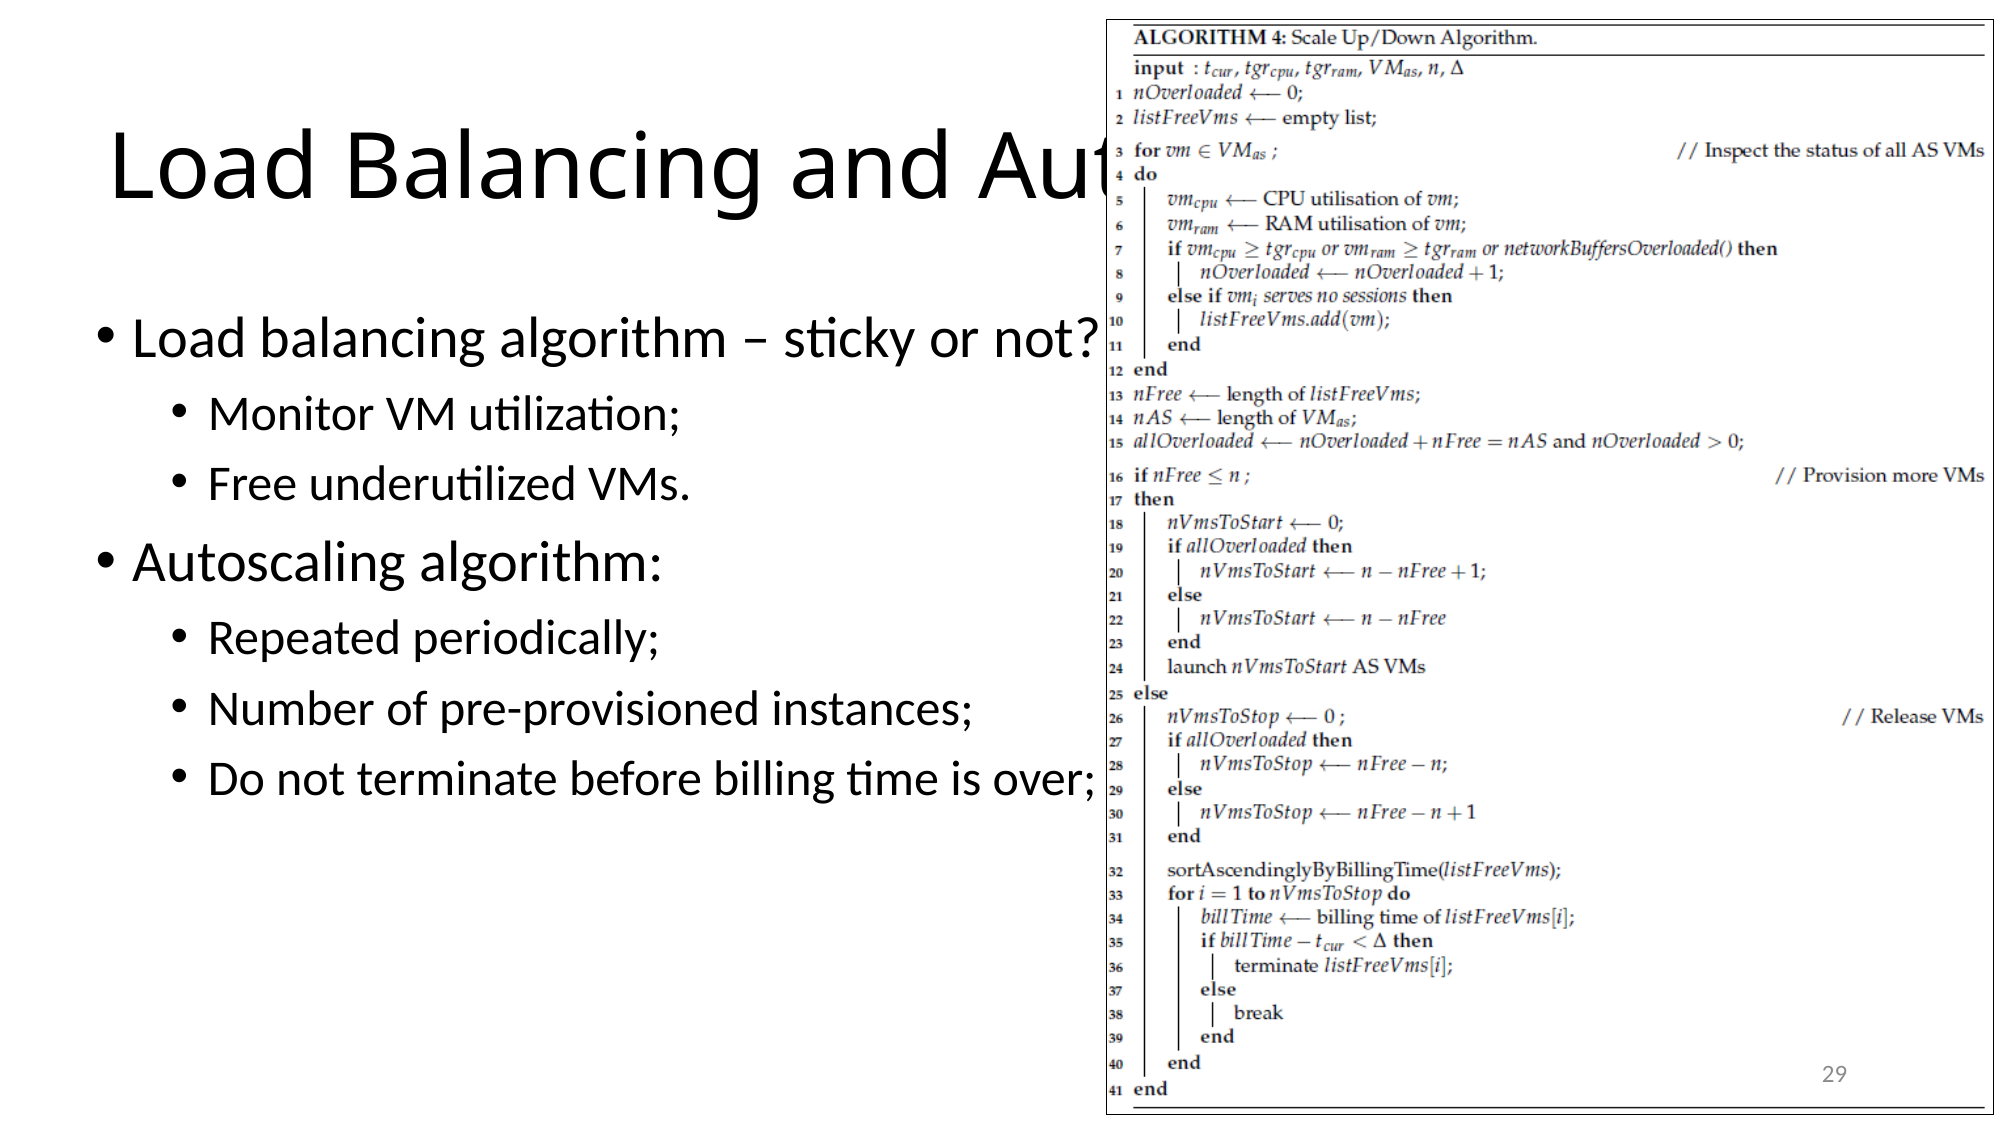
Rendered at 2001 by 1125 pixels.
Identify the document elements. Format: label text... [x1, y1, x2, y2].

picture [1106, 18, 1994, 1115]
title Load Balancing and Autoscaling [92, 59, 1106, 278]
list Load balancing algorithm – sticky or not? Monitor VM utilization; Free underutilized VMs. Autoscaling algorithm: Repeated periodically; Number of pre-provisioned instances; Do not terminate before billing time is over; [80, 299, 1106, 1014]
slide_number <number> [1412, 1042, 1863, 1103]
